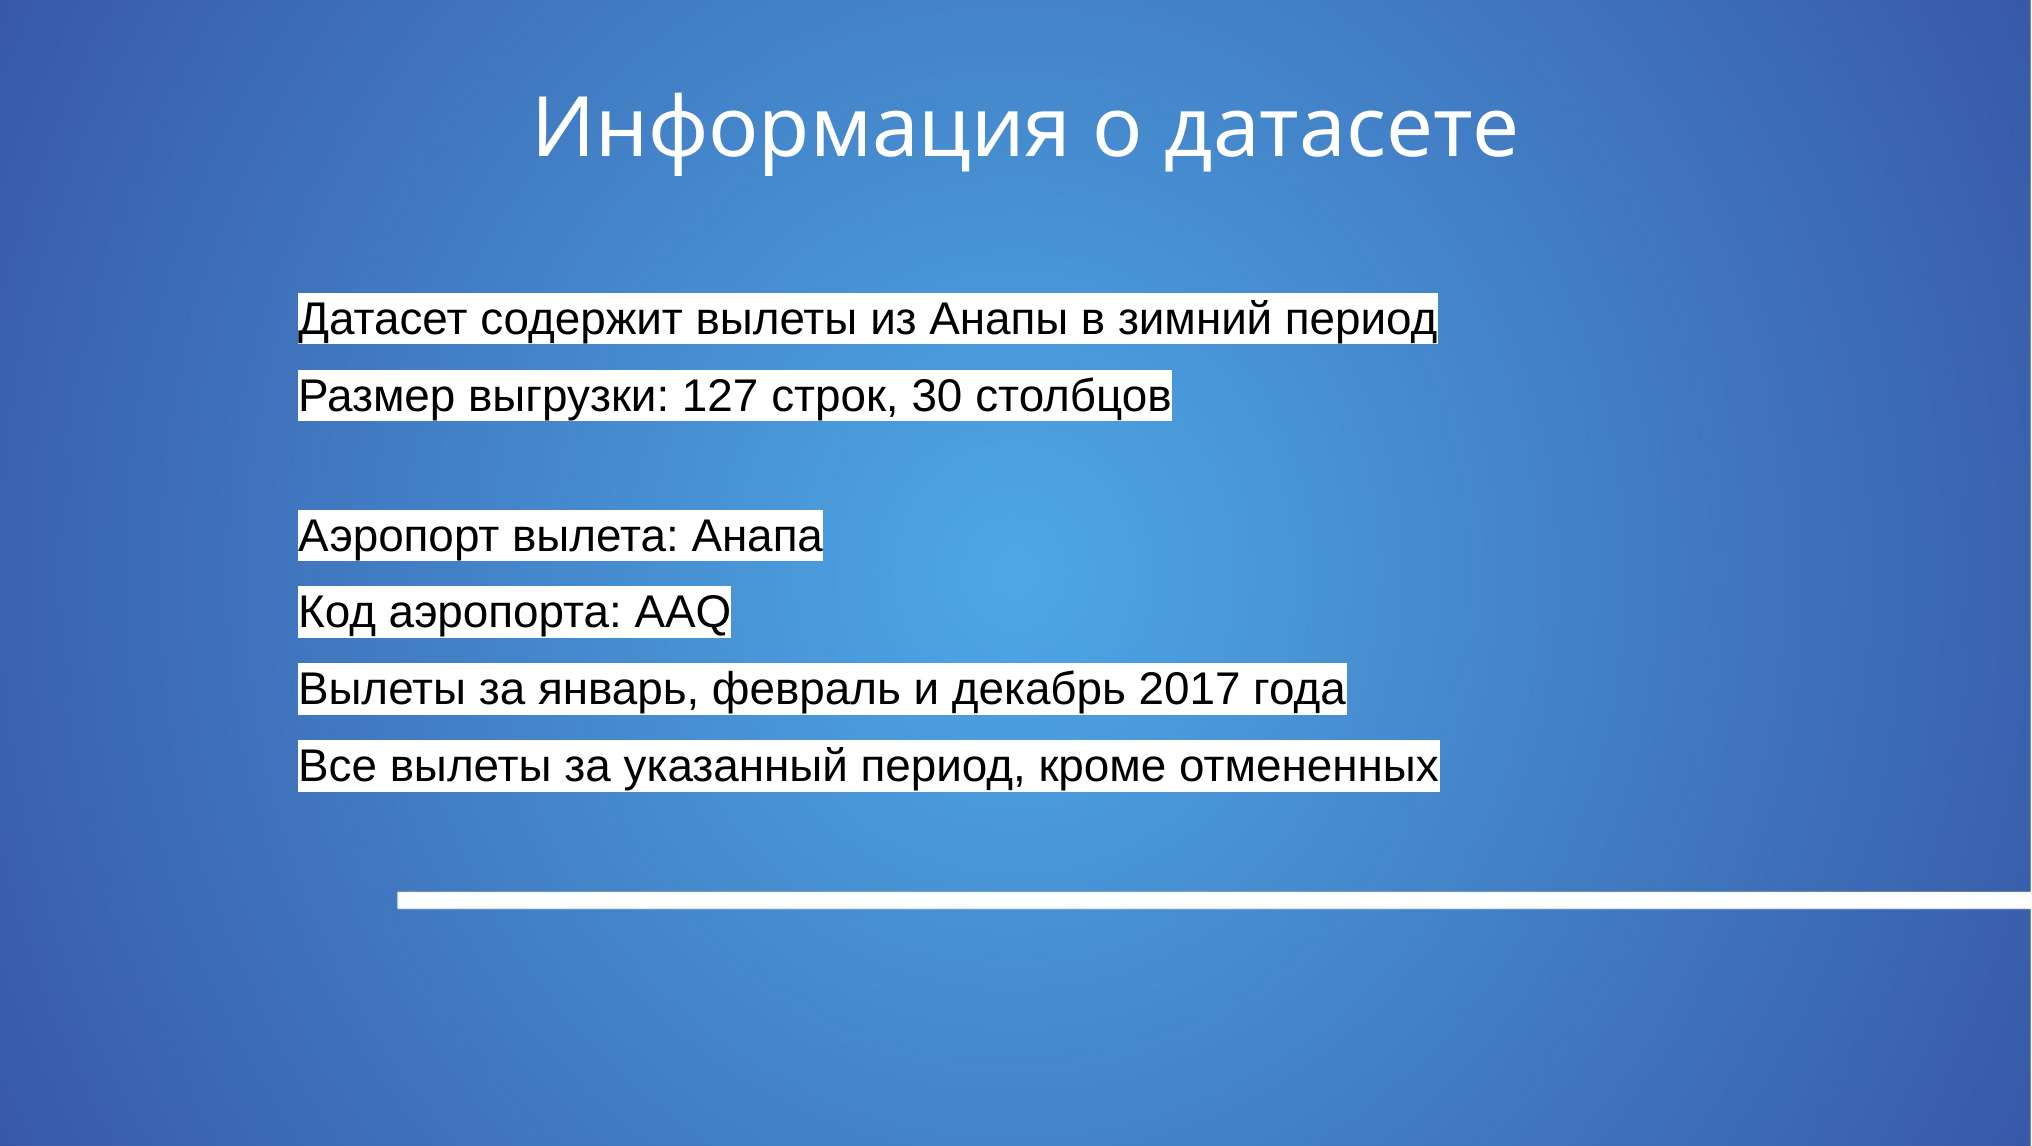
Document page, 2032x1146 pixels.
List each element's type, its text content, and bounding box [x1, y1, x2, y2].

title Информация о датасете [531, 35, 1675, 213]
picture [0, 0, 2032, 1146]
text_box Датасет содержит вылеты из Анапы в зимний период Размер выгрузки: 127 строк, 30 столбцов Аэропорт вылета: Анапа Код аэропорта: AAQ Вылеты за январь, февраль и декабрь 2017 года Все вылеты за указанный период, кроме отмененных [283, 259, 1997, 841]
